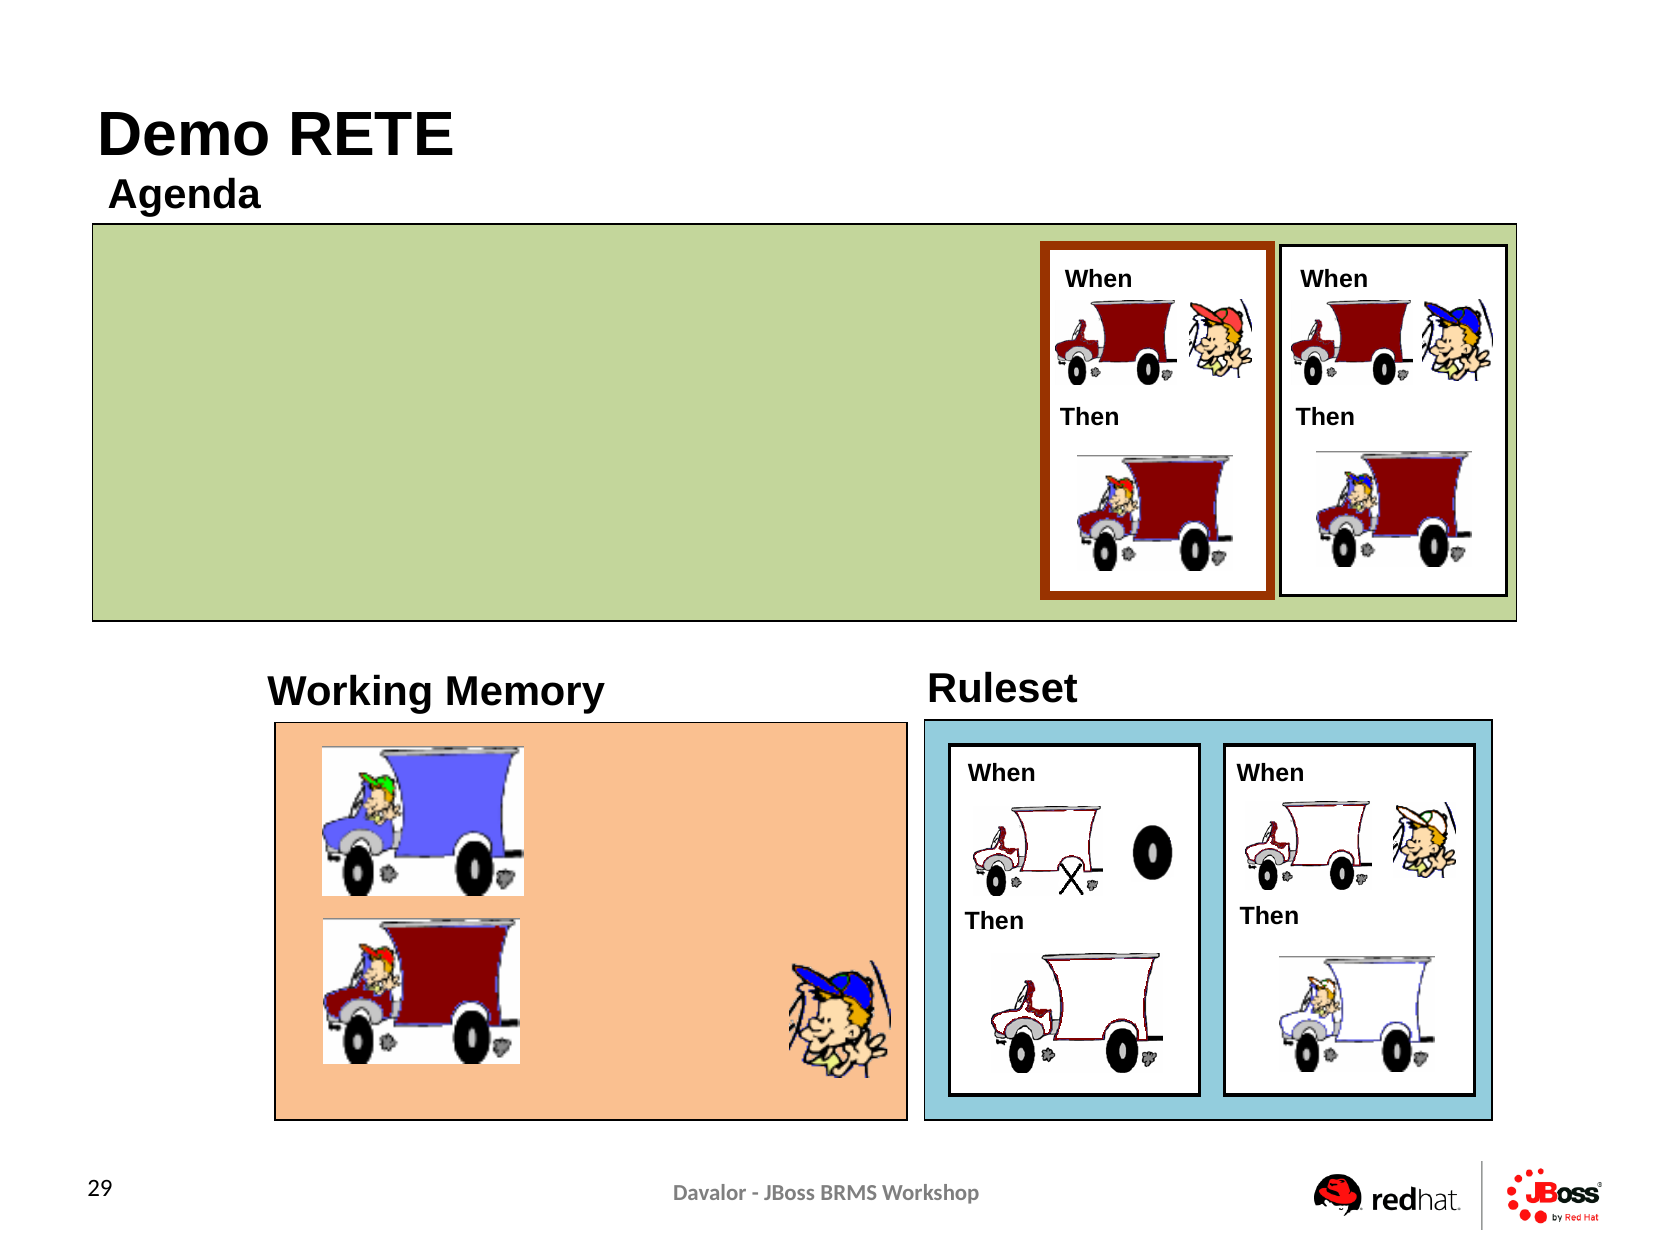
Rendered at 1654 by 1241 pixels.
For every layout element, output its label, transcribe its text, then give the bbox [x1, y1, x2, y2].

text_box Then [1045, 395, 1183, 441]
text_box When [1221, 751, 1360, 797]
text_box When [952, 751, 1091, 797]
picture [323, 918, 520, 1064]
text_box Then [949, 900, 1087, 946]
title Demo RETE [82, 95, 1571, 226]
picture [1316, 451, 1472, 567]
picture [1393, 802, 1456, 878]
text_box [924, 720, 1492, 1120]
text_box Agenda [92, 163, 321, 229]
picture [1279, 956, 1435, 1072]
text_box [275, 722, 907, 1120]
text_box Then [1224, 895, 1362, 941]
text_box [93, 224, 1517, 621]
text_box Ruleset [911, 657, 1300, 723]
text_box When [1285, 258, 1398, 304]
text_box When [1049, 258, 1163, 304]
picture [1077, 455, 1233, 571]
picture [991, 953, 1163, 1073]
picture [1422, 298, 1493, 381]
picture [1245, 801, 1372, 890]
picture [322, 746, 524, 896]
text_box Then [1280, 395, 1419, 441]
picture [1291, 300, 1413, 385]
picture [1314, 1161, 1602, 1230]
picture [1188, 299, 1252, 378]
picture [1055, 300, 1177, 385]
picture [973, 806, 1103, 896]
picture [1131, 822, 1174, 883]
picture [789, 959, 891, 1078]
text_box Working Memory [252, 660, 866, 726]
